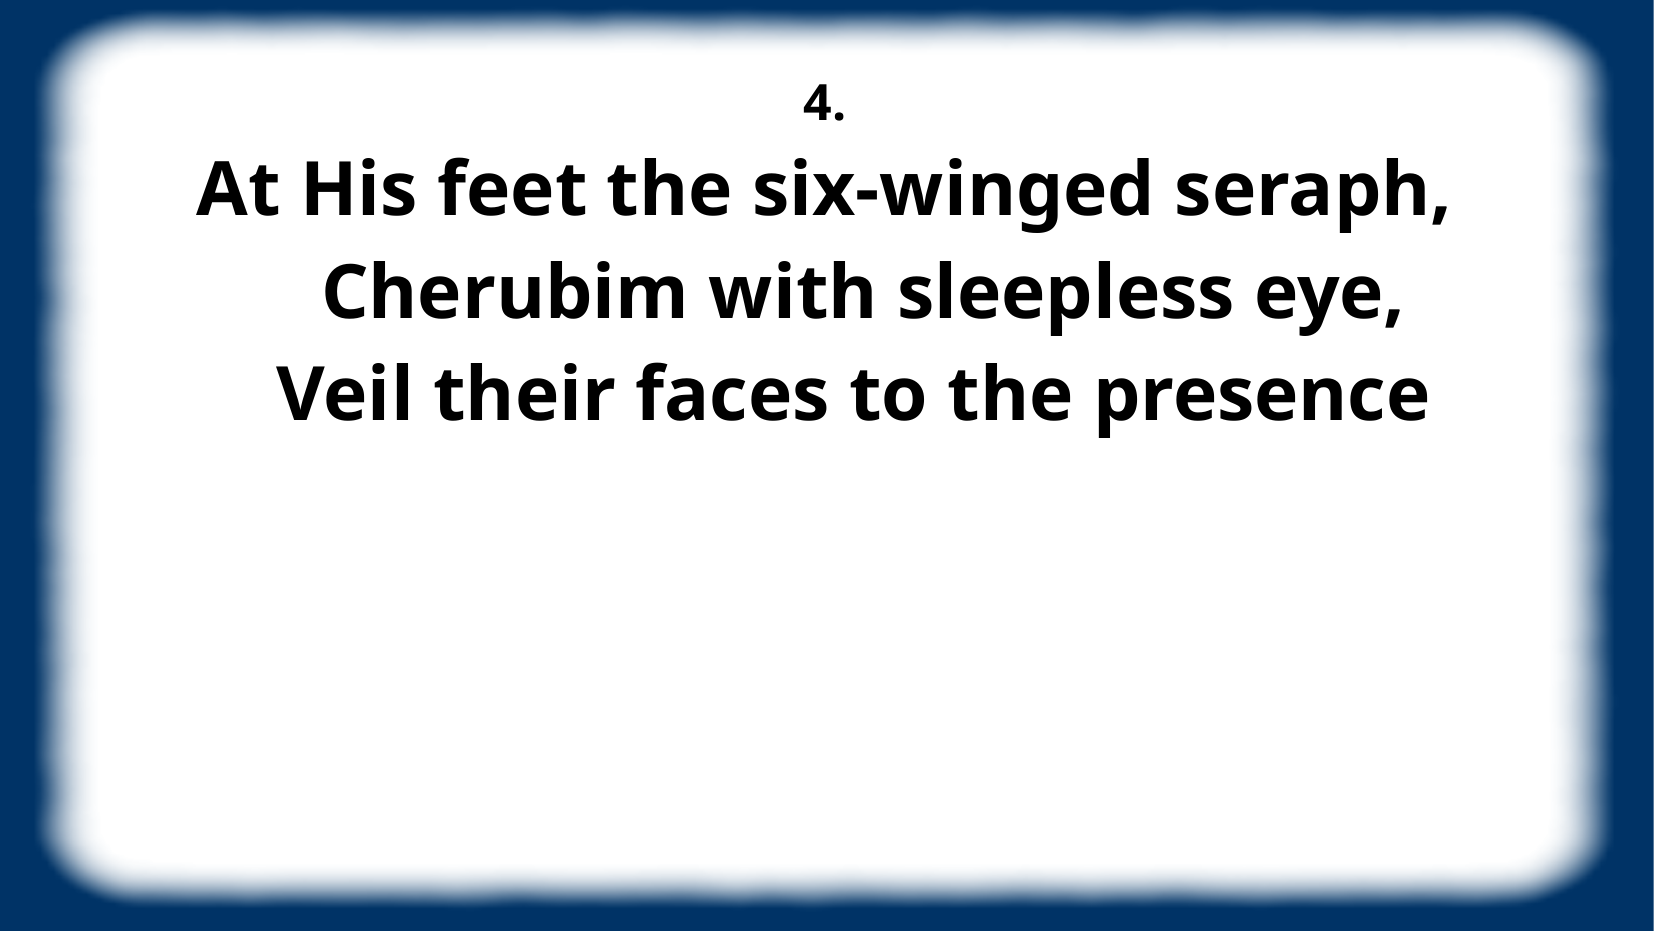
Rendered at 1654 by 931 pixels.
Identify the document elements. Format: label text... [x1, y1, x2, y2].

text_box 4. At His feet the six-winged seraph, Cherubim with sleepless eye, Veil their faces to the presence [60, 60, 1591, 441]
picture [0, 0, 1654, 931]
